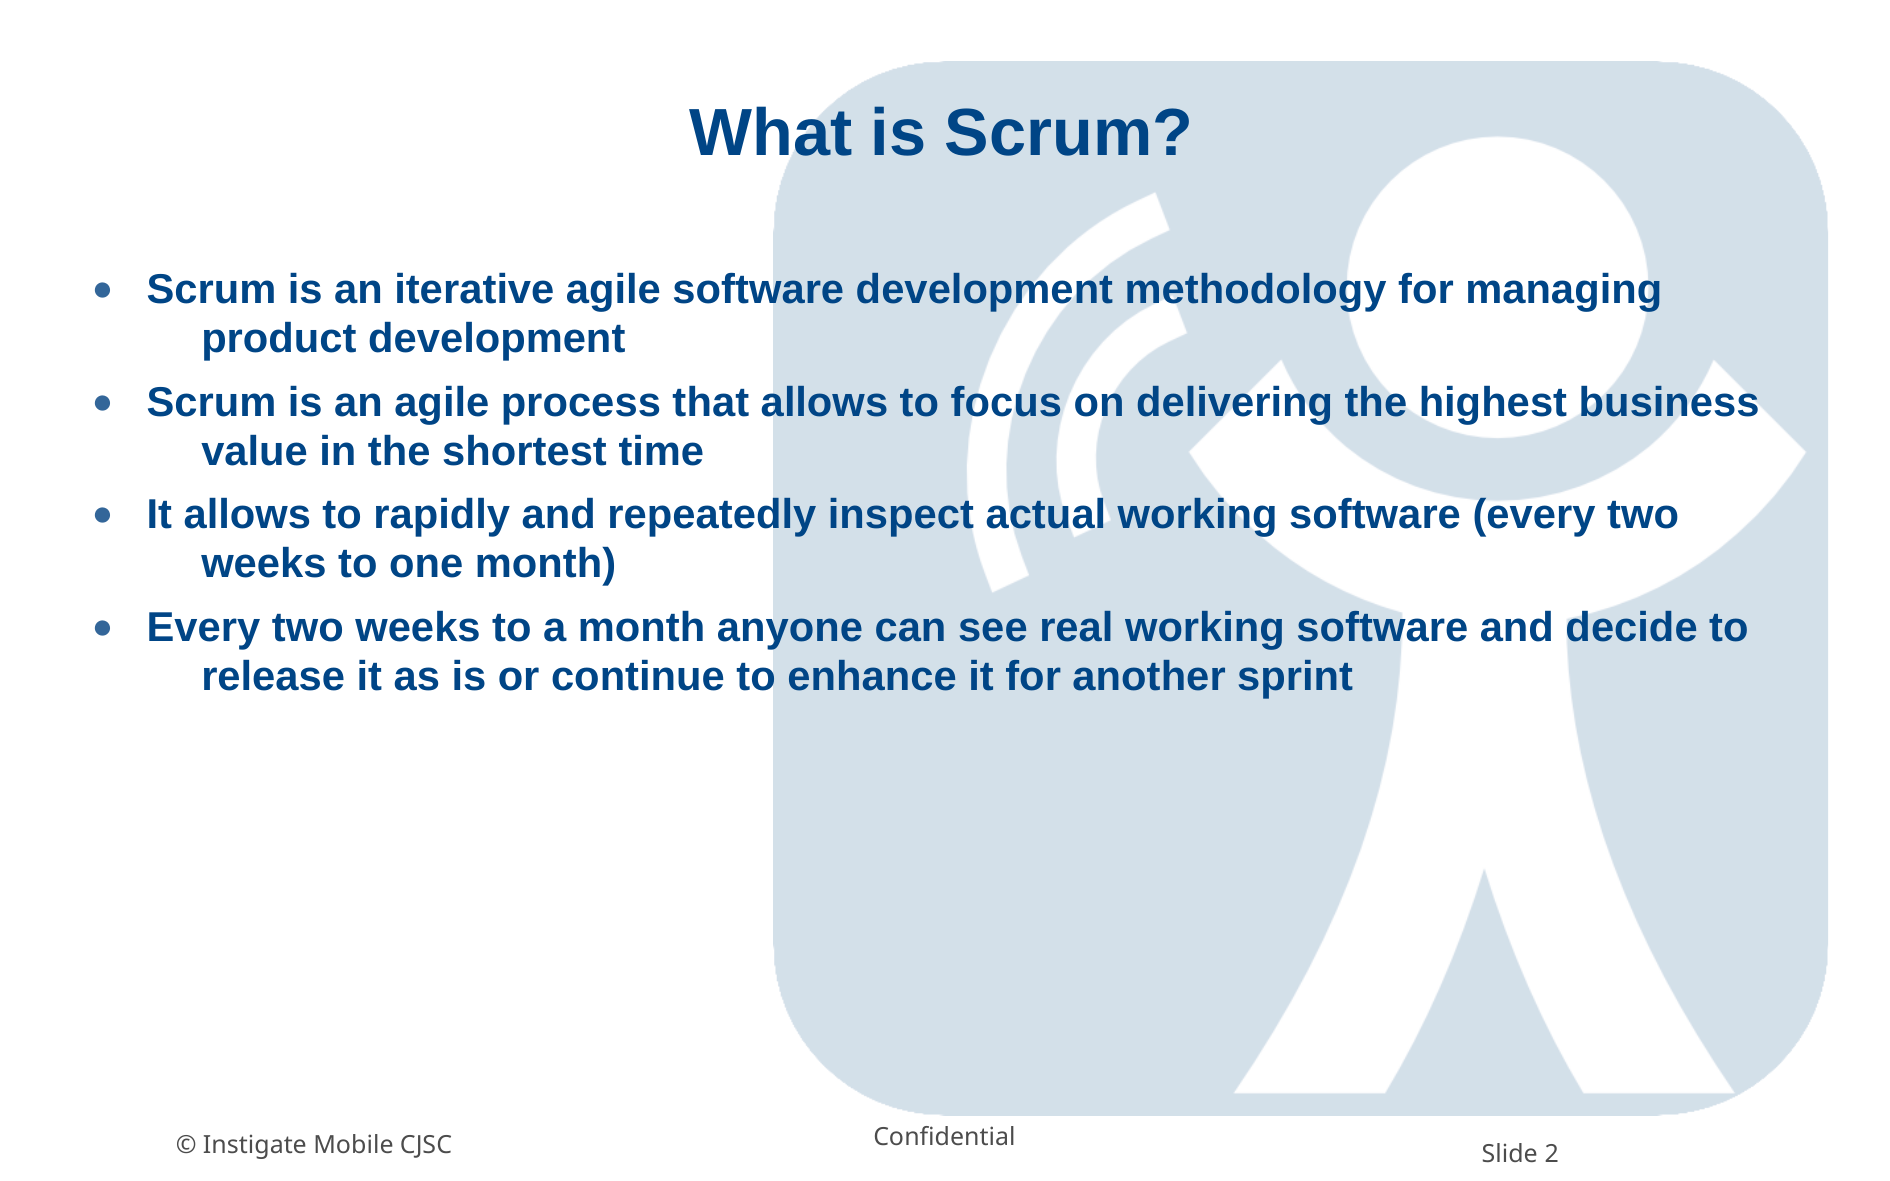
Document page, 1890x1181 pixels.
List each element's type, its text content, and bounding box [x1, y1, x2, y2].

text_box Confidential [646, 1128, 1243, 1172]
text_box Scrum is an iterative agile software development methodology for managing product development Scrum is an agile process that allows to focus on delivering the highest business value in the shortest time It allows to rapidly and repeatedly inspect actual working software (every two weeks to one month) Every two weeks to a month anyone can see real working software and decide to release it as is or continue to enhance it for another sprint [91, 263, 1792, 846]
text_box What is Scrum? [89, 47, 1794, 217]
picture [773, 61, 1829, 1116]
